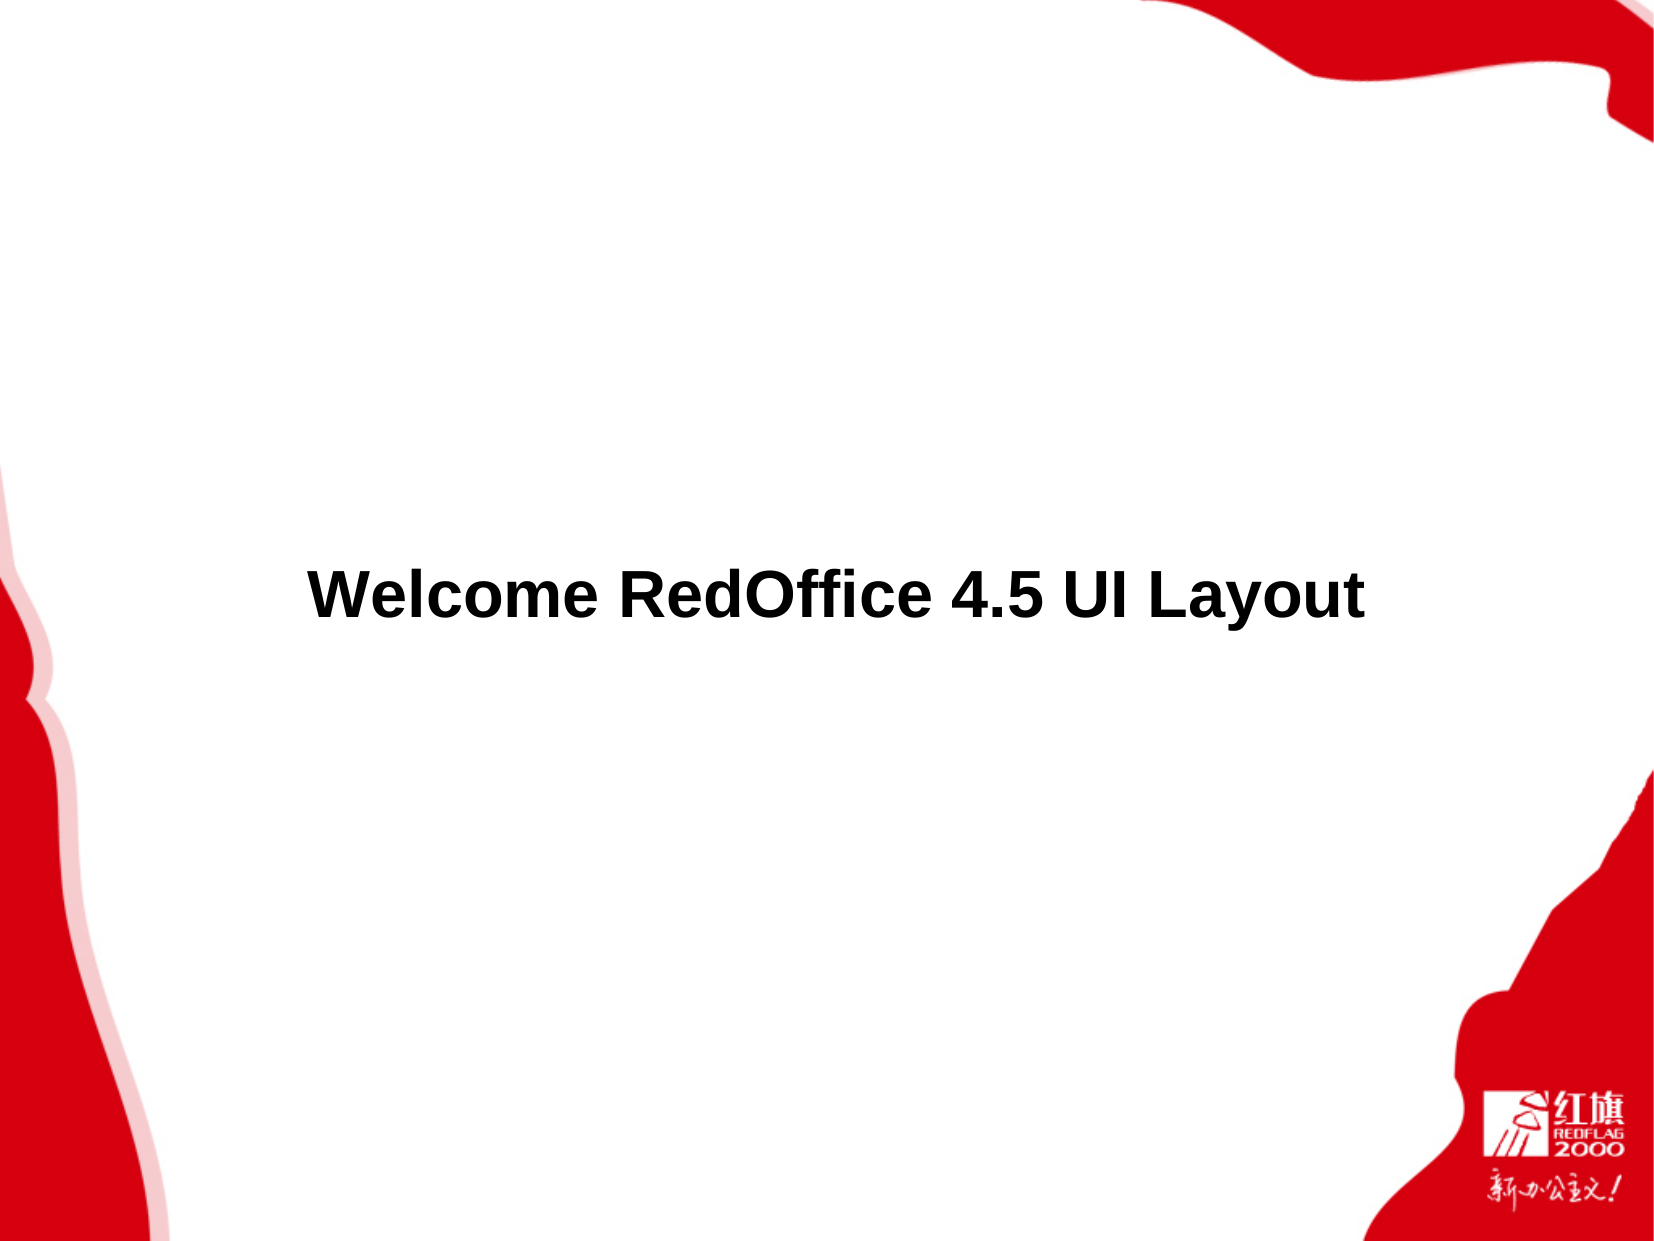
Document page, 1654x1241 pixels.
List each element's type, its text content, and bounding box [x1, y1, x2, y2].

picture [0, 0, 1654, 1241]
subtitle Welcome RedOffice 4.5 UI Layout [82, 88, 1571, 1102]
